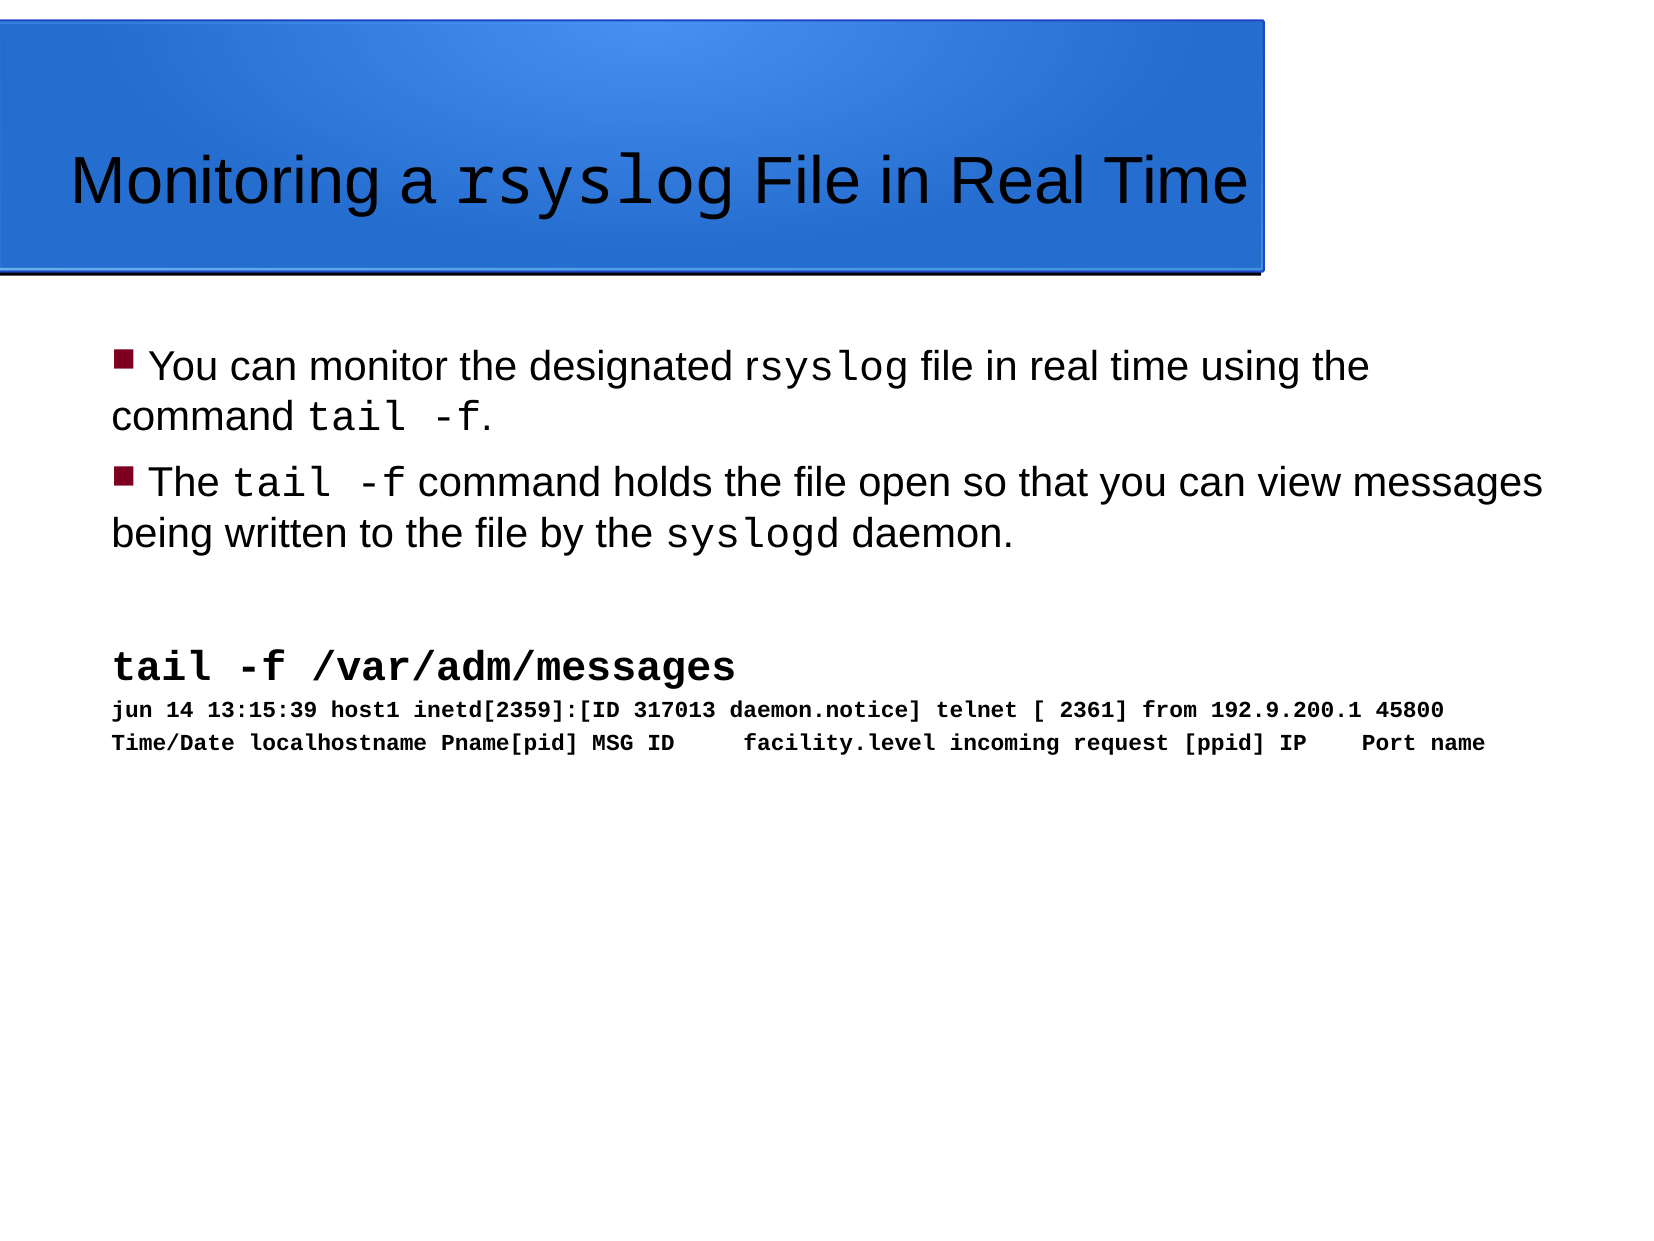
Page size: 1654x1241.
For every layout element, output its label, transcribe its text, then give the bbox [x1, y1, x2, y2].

list You can monitor the designated rsyslog file in real time using the command tail -f. The tail -f command holds the file open so that you can view messages being written to the file by the syslogd daemon. tail -f /var/adm/messages jun 14 13:15:39 host1 inetd[2359]:[ID 317013 daemon.notice] telnet [ 2361] from 192.9.200.1 45800 Time/Date localhostname Pname[pid] MSG ID facility.level incoming request [ppid] IP Port name [96, 330, 1571, 1061]
title Monitoring a rsyslog File in Real Time [55, 17, 1531, 226]
